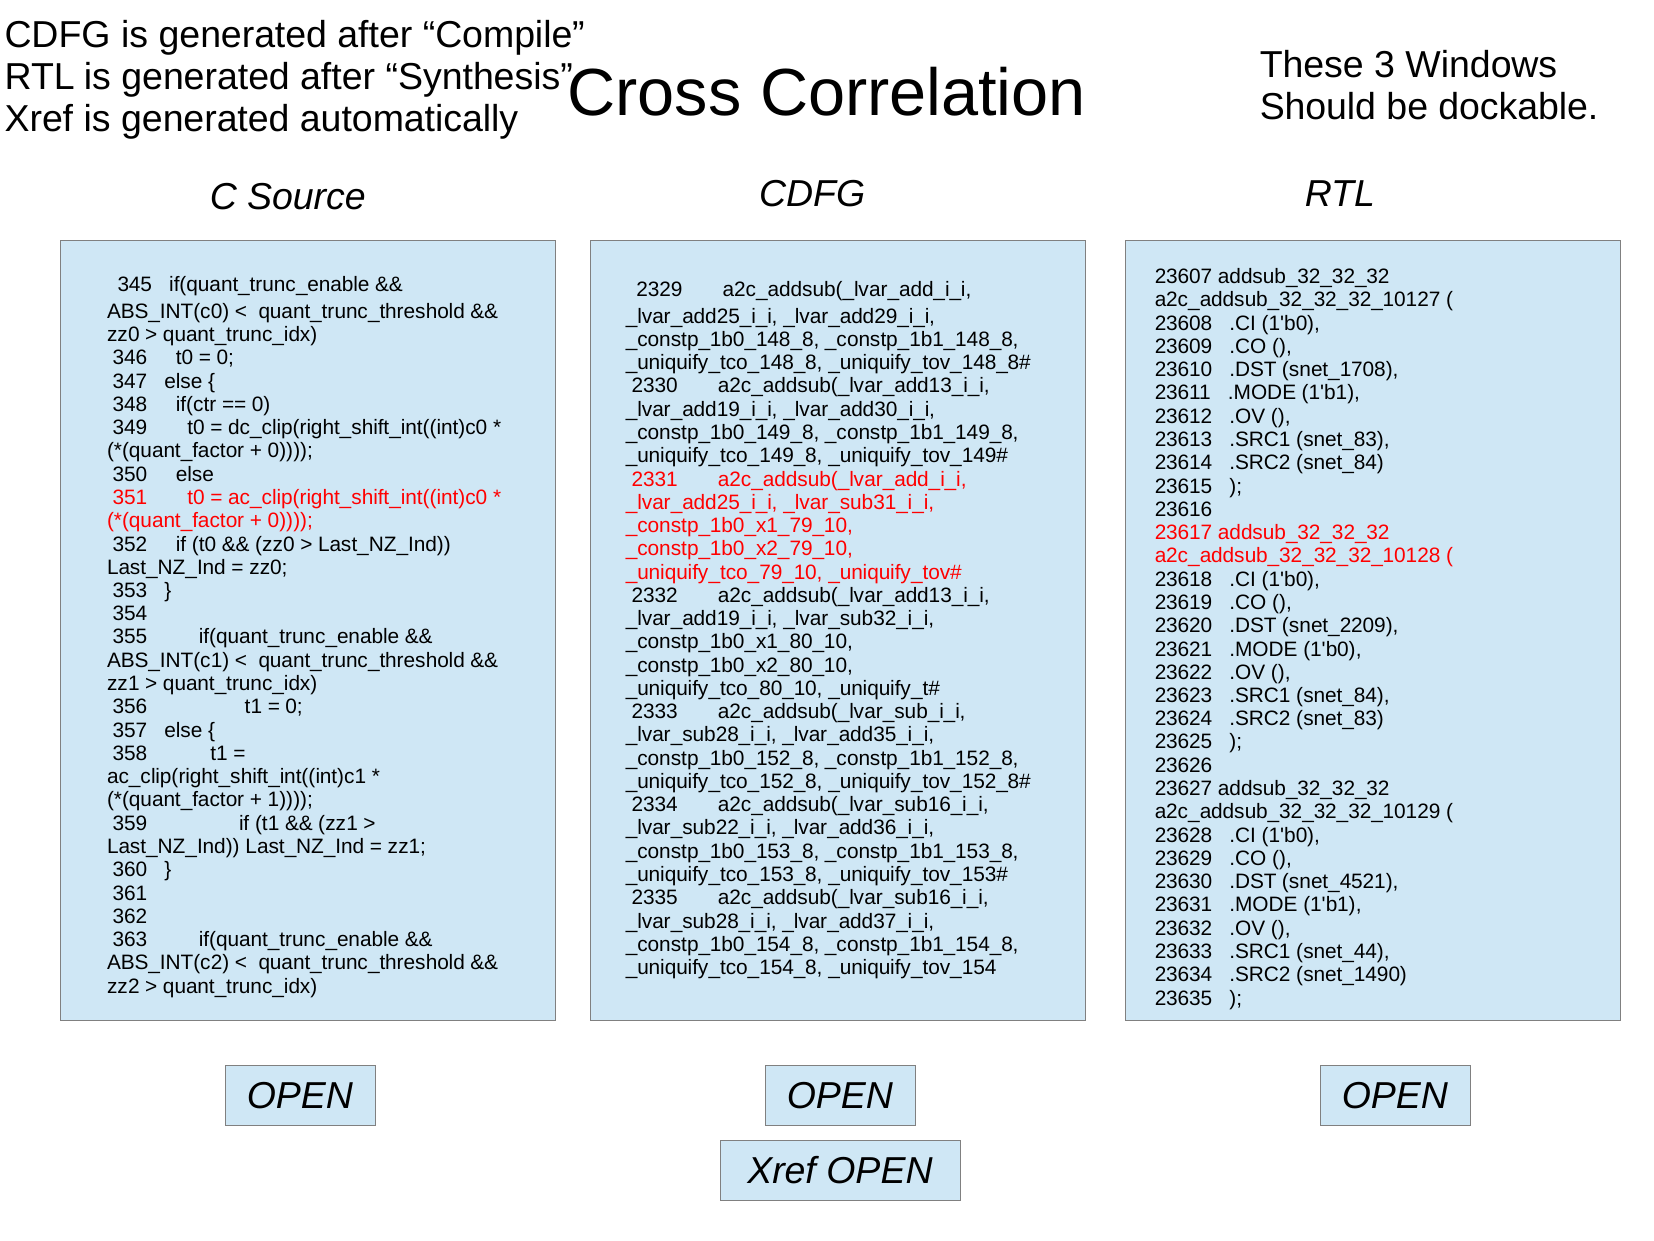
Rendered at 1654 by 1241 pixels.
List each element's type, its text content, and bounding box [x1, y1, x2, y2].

text_box 345 if(quant_trunc_enable && ABS_INT(c0) < quant_trunc_threshold && zz0 > quant_trunc_idx) 346 t0 = 0; 347 else { 348 if(ctr == 0) 349 t0 = dc_clip(right_shift_int((int)c0 * (*(quant_factor + 0)))); 350 else 351 t0 = ac_clip(right_shift_int((int)c0 * (*(quant_factor + 0)))); 352 if (t0 && (zz0 > Last_NZ_Ind)) Last_NZ_Ind = zz0; 353 } 354 355 if(quant_trunc_enable && ABS_INT(c1) < quant_trunc_threshold && zz1 > quant_trunc_idx) 356 t1 = 0; 357 else { 358 t1 = ac_clip(right_shift_int((int)c1 * (*(quant_factor + 1)))); 359 if (t1 && (zz1 > Last_NZ_Ind)) Last_NZ_Ind = zz1; 360 } 361 362 363 if(quant_trunc_enable && ABS_INT(c2) < quant_trunc_threshold && zz2 > quant_trunc_idx) [92, 250, 526, 1006]
text_box OPEN [765, 1065, 916, 1126]
text_box [590, 240, 1086, 1021]
text_box CDFG [744, 165, 881, 222]
text_box [60, 240, 556, 1021]
text_box OPEN [225, 1065, 376, 1126]
text_box OPEN [1320, 1065, 1471, 1126]
text_box C Source [195, 168, 381, 226]
text_box RTL [1290, 165, 1390, 222]
text_box 2329 a2c_addsub(_lvar_add_i_i, _lvar_add25_i_i, _lvar_add29_i_i, _constp_1b0_148_8, _constp_1b1_148_8, _uniquify_tco_148_8, _uniquify_tov_148_8# 2330 a2c_addsub(_lvar_add13_i_i, _lvar_add19_i_i, _lvar_add30_i_i, _constp_1b0_149_8, _constp_1b1_149_8, _uniquify_tco_149_8, _uniquify_tov_149# 2331 a2c_addsub(_lvar_add_i_i, _lvar_add25_i_i, _lvar_sub31_i_i, _constp_1b0_x1_79_10, _constp_1b0_x2_79_10, _uniquify_tco_79_10, _uniquify_tov# 2332 a2c_addsub(_lvar_add13_i_i, _lvar_add19_i_i, _lvar_sub32_i_i, _constp_1b0_x1_80_10, _constp_1b0_x2_80_10, _uniquify_tco_80_10, _uniquify_t# 2333 a2c_addsub(_lvar_sub_i_i, _lvar_sub28_i_i, _lvar_add35_i_i, _constp_1b0_152_8, _constp_1b1_152_8, _uniquify_tco_152_8, _uniquify_tov_152_8# 2334 a2c_addsub(_lvar_sub16_i_i, _lvar_sub22_i_i, _lvar_add36_i_i, _constp_1b0_153_8, _constp_1b1_153_8, _uniquify_tco_153_8, _uniquify_tov_153# 2335 a2c_addsub(_lvar_sub16_i_i, _lvar_sub28_i_i, _lvar_add37_i_i, _constp_1b0_154_8, _constp_1b1_154_8, _uniquify_tco_154_8, _uniquify_tov_154 [611, 255, 1066, 1010]
text_box 23607 addsub_32_32_32 a2c_addsub_32_32_32_10127 ( 23608 .CI (1'b0), 23609 .CO (), 23610 .DST (snet_1708), 23611 .MODE (1'b1), 23612 .OV (), 23613 .SRC1 (snet_83), 23614 .SRC2 (snet_84) 23615 ); 23616 23617 addsub_32_32_32 a2c_addsub_32_32_32_10128 ( 23618 .CI (1'b0), 23619 .CO (), 23620 .DST (snet_2209), 23621 .MODE (1'b0), 23622 .OV (), 23623 .SRC1 (snet_84), 23624 .SRC2 (snet_83) 23625 ); 23626 23627 addsub_32_32_32 a2c_addsub_32_32_32_10129 ( 23628 .CI (1'b0), 23629 .CO (), 23630 .DST (snet_4521), 23631 .MODE (1'b1), 23632 .OV (), 23633 .SRC1 (snet_44), 23634 .SRC2 (snet_1490) 23635 ); [1140, 257, 1591, 1041]
title Cross Correlation [601, 49, 1245, 136]
text_box CDFG is generated after “Compile” RTL is generated after “Synthesis” Xref is generated automatically [0, 6, 601, 147]
text_box Xref OPEN [720, 1140, 961, 1201]
text_box [1125, 240, 1621, 1021]
text_box These 3 Windows Should be dockable. [1245, 36, 1614, 136]
